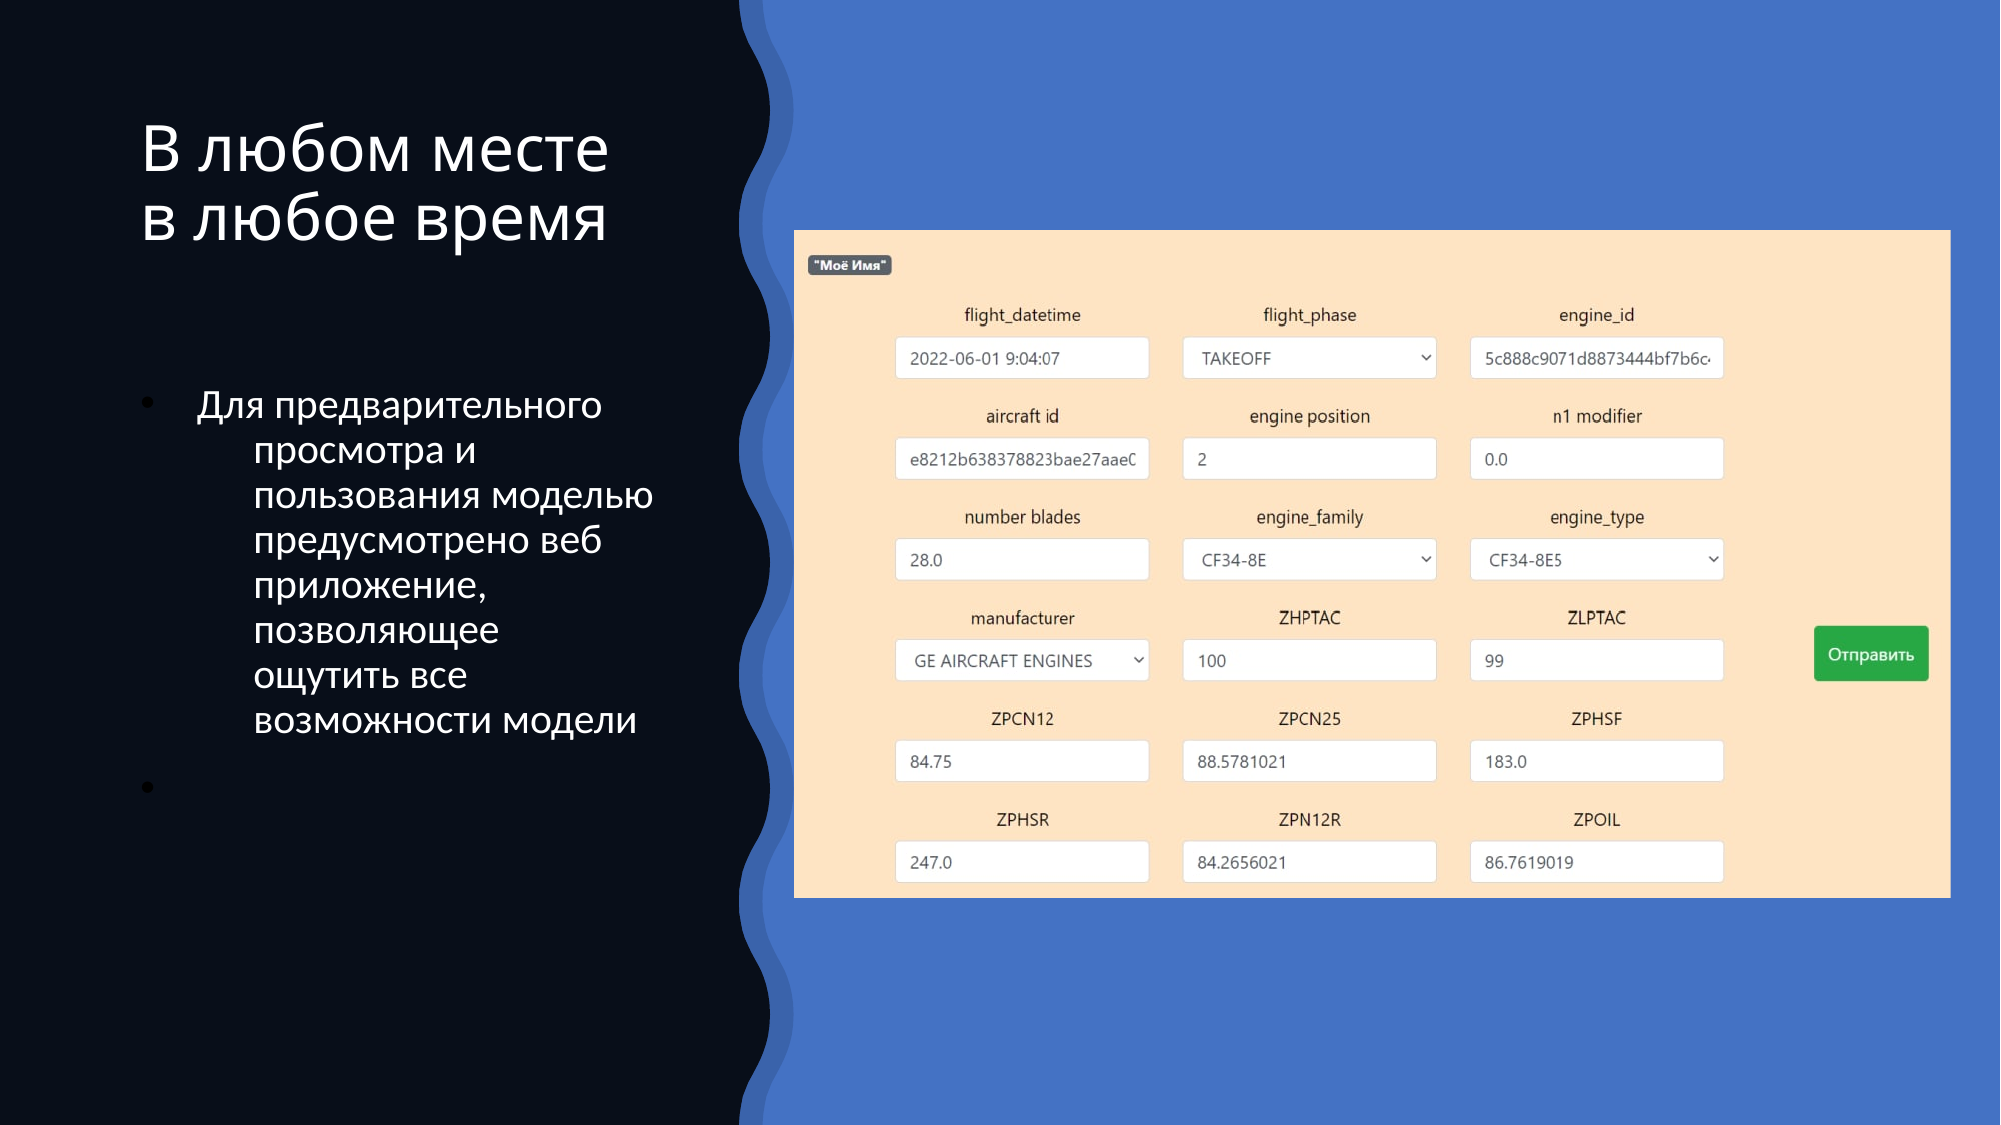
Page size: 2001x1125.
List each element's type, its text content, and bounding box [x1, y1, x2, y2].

text_box [0, 0, 2000, 1125]
list Для предварительного просмотра и пользования моделью предусмотрено веб приложение, позволяющее ощутить все возможности модели [125, 375, 680, 1006]
picture [792, 230, 1951, 898]
title В любом месте в любое время [125, 108, 681, 354]
